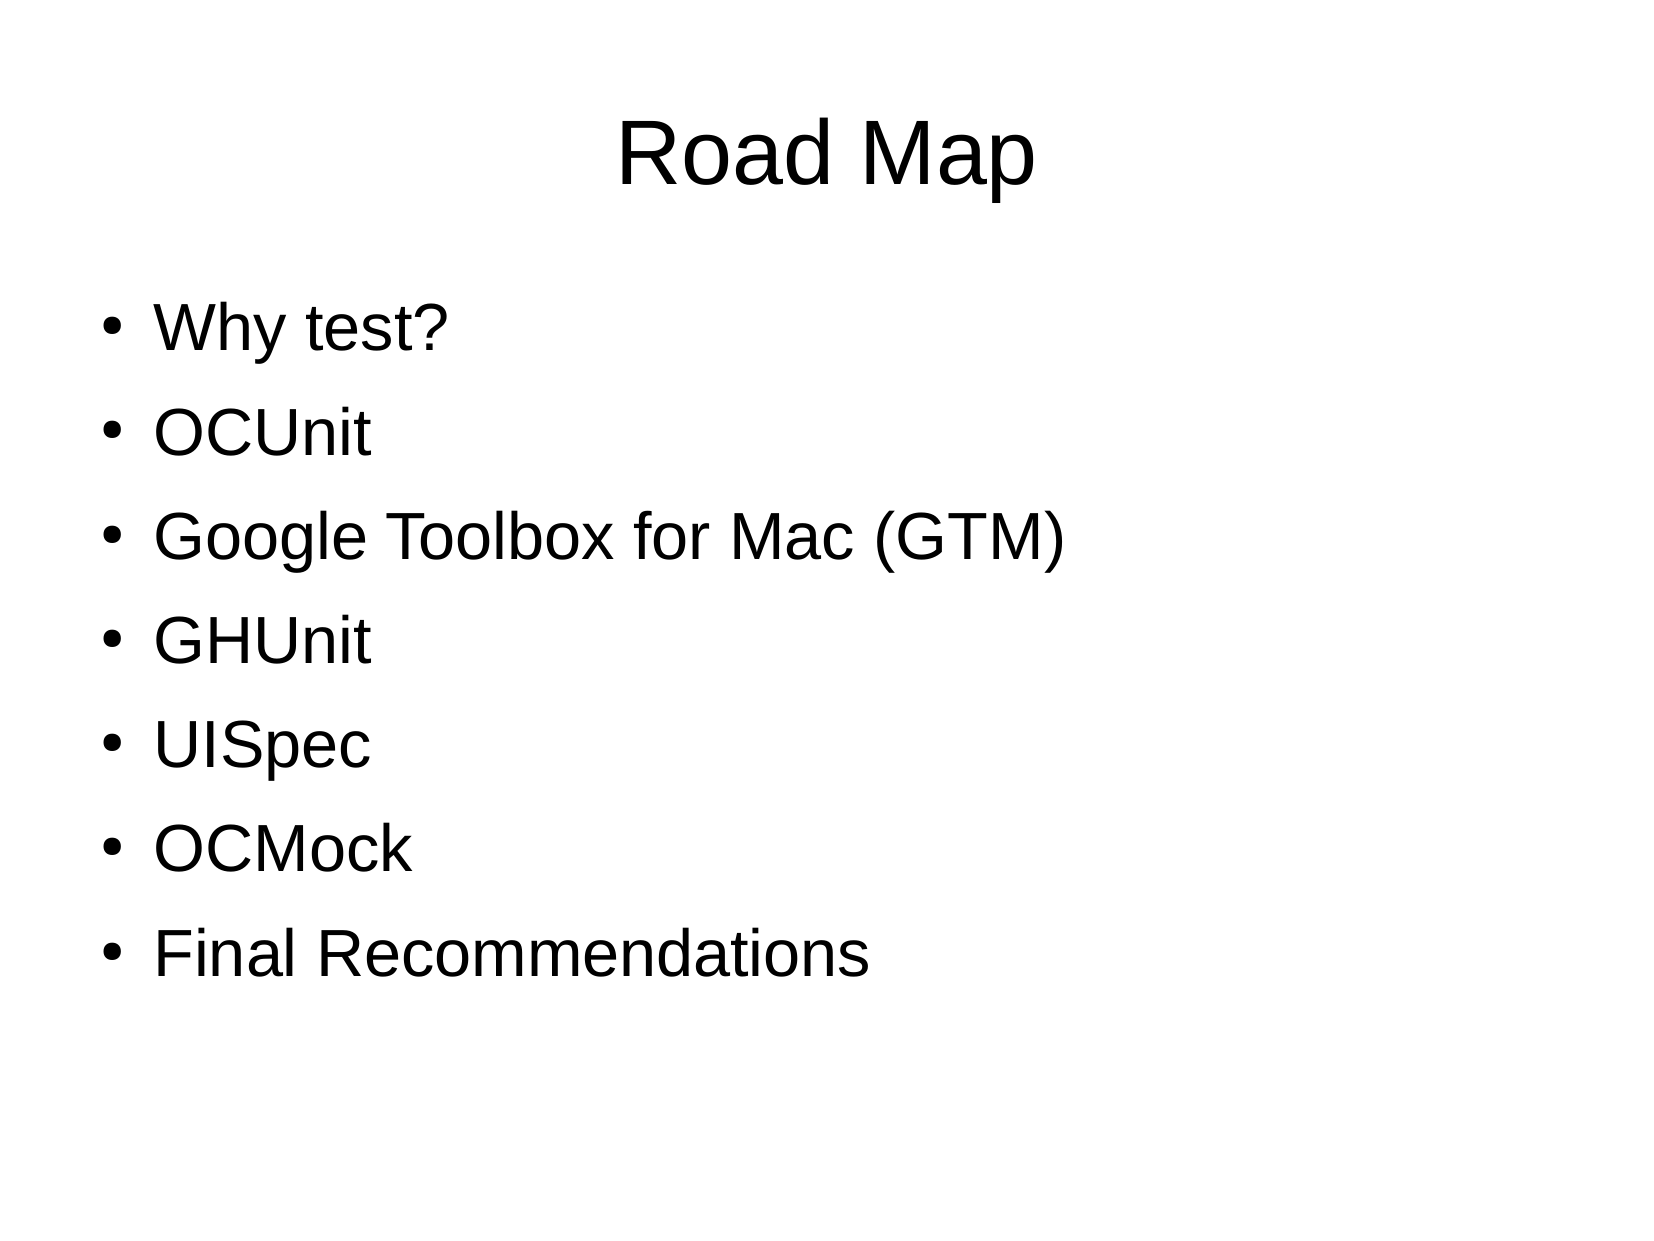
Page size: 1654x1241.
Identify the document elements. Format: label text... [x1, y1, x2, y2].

list Why test? OCUnit Google Toolbox for Mac (GTM) GHUnit UISpec OCMock Final Recommendations [82, 290, 1571, 1109]
title Road Map [82, 49, 1571, 257]
